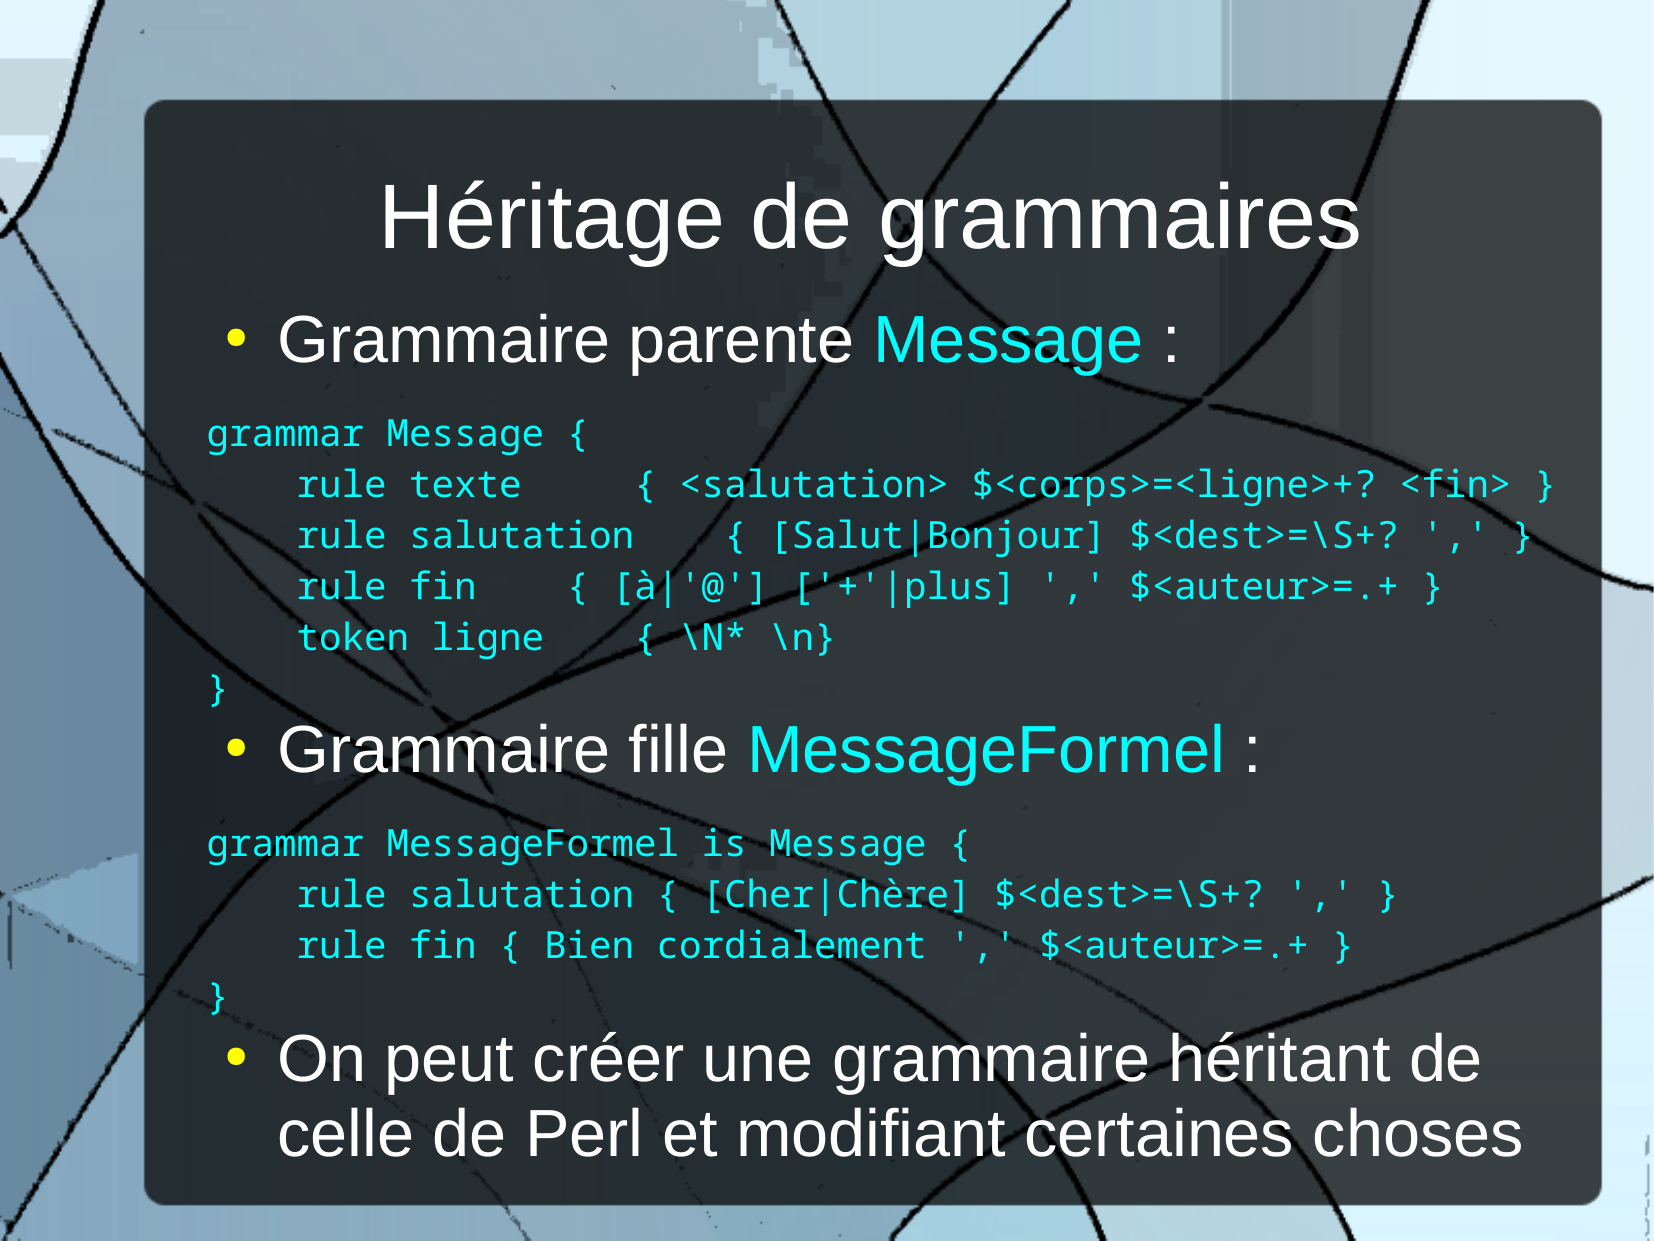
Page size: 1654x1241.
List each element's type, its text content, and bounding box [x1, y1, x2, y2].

title Héritage de grammaires [159, 108, 1583, 325]
list Grammaire parente Message : grammar Message { rule texte { <salutation> $<corps>=<ligne>+? <fin> } rule salutation { [Salut|Bonjour] $<dest>=\S+? ',' } rule fin { [à|'@'] ['+'|plus] ',' $<auteur>=.+ } token ligne { \N* \n} } Grammaire fille MessageFormel : grammar MessageFormel is Message { rule salutation { [Cher|Chère] $<dest>=\S+? ',' } rule fin { Bien cordialement ',' $<auteur>=.+ } } On peut créer une grammaire héritant de celle de Perl et modifiant certaines choses [206, 302, 1571, 1174]
picture [0, 0, 1654, 1241]
